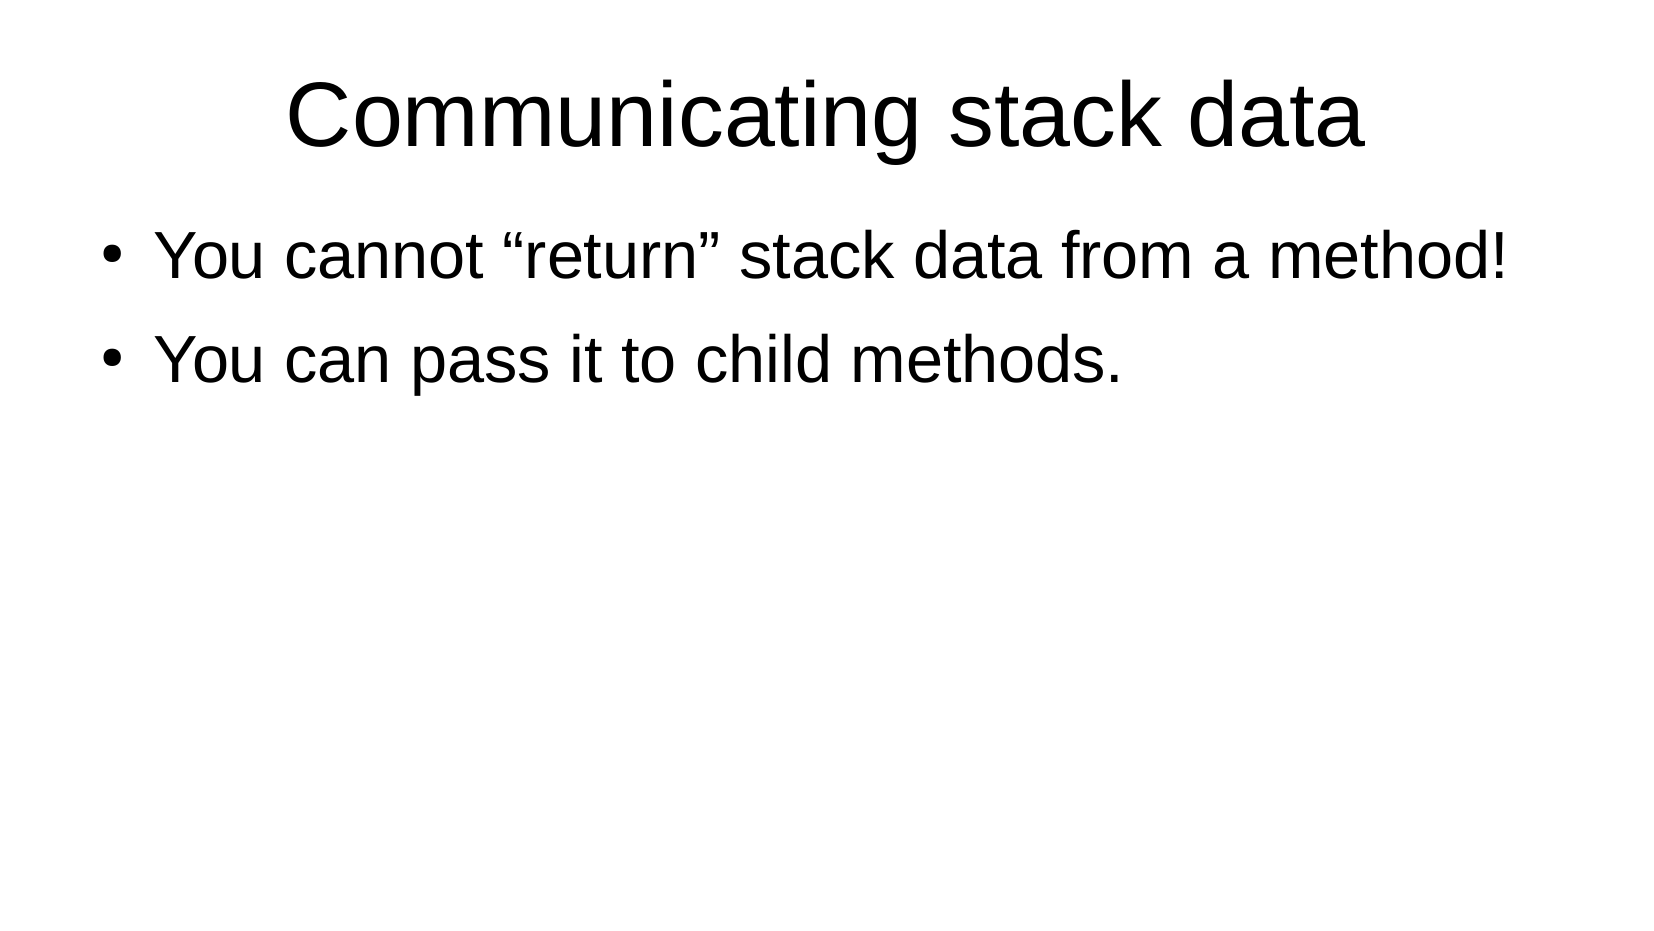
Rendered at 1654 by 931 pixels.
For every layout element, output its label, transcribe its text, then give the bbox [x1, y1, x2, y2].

title Communicating stack data [82, 37, 1571, 193]
list You cannot “return” stack data from a method! You can pass it to child methods. [82, 217, 1571, 758]
